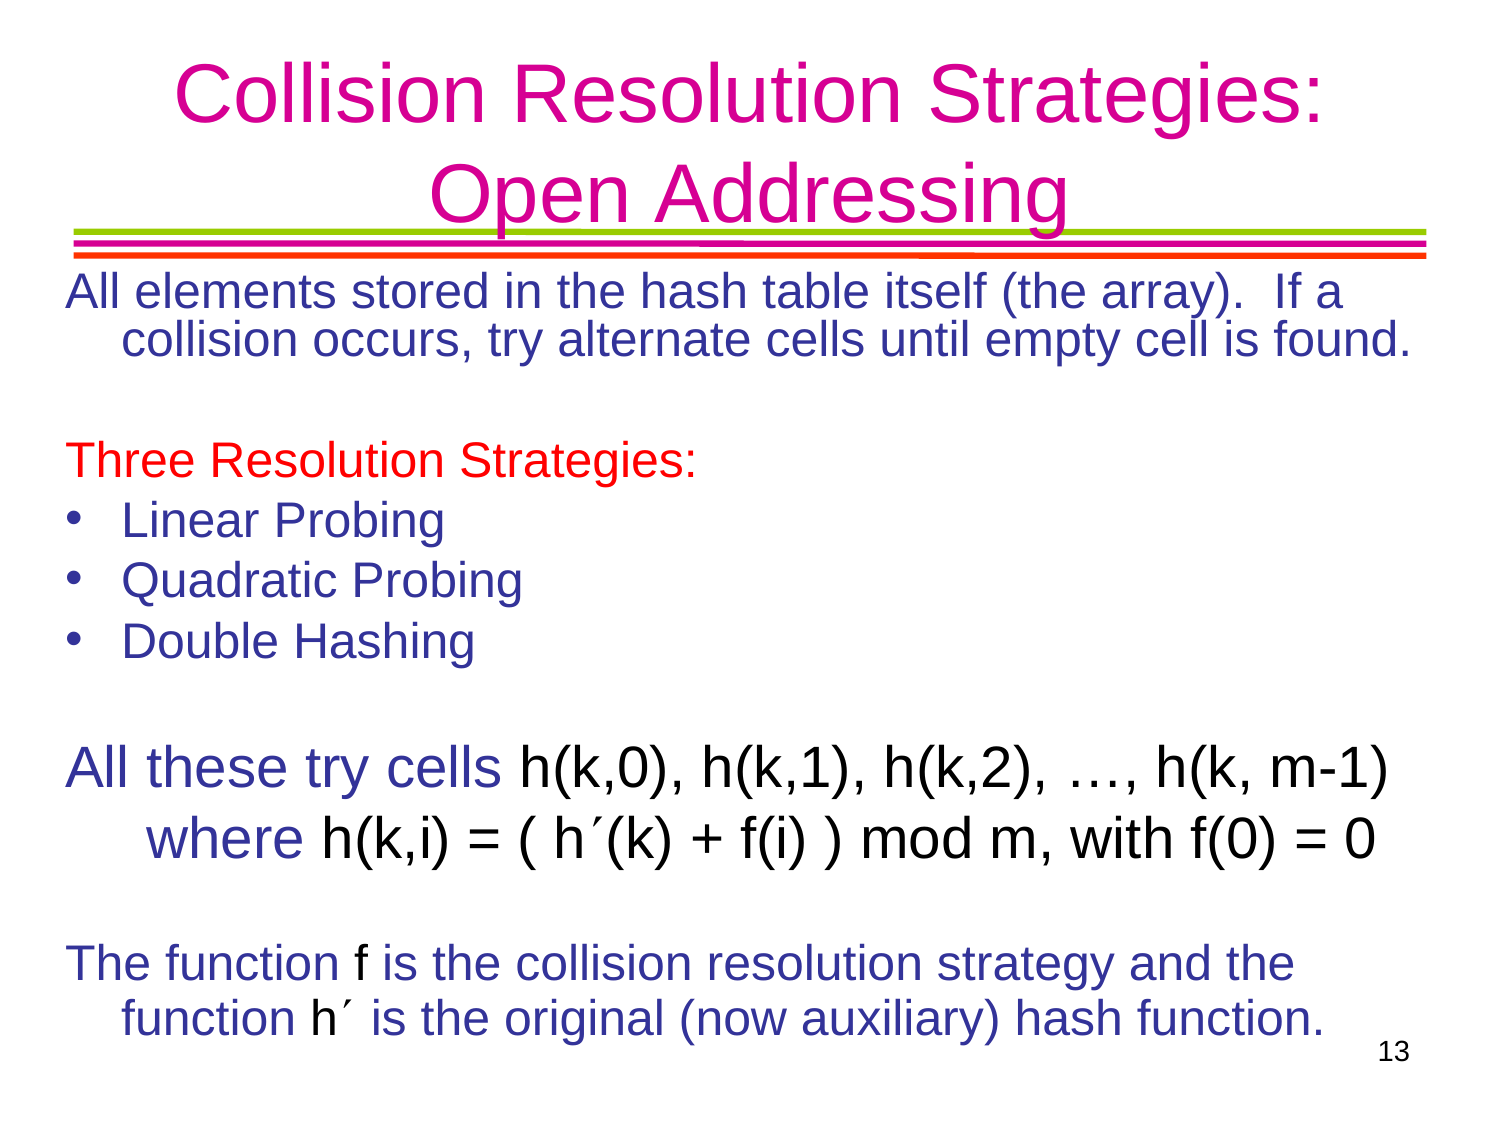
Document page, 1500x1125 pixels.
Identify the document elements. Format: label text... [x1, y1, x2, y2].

text_box <number> [1074, 1024, 1426, 1103]
text_box Collision Resolution Strategies: Open Addressing [75, 45, 1426, 233]
text_box All elements stored in the hash table itself (the array). If a collision occurs, try alternate cells until empty cell is found. Three Resolution Strategies: Linear Probing Quadratic Probing Double Hashing All these try cells h(k,0), h(k,1), h(k,2), …, h(k, m-1) where h(k,i) = ( h(k) + f(i) ) mod m, with f(0) = 0 The function f is the collision resolution strategy and the function h is the original (now auxiliary) hash function. [49, 262, 1438, 1005]
